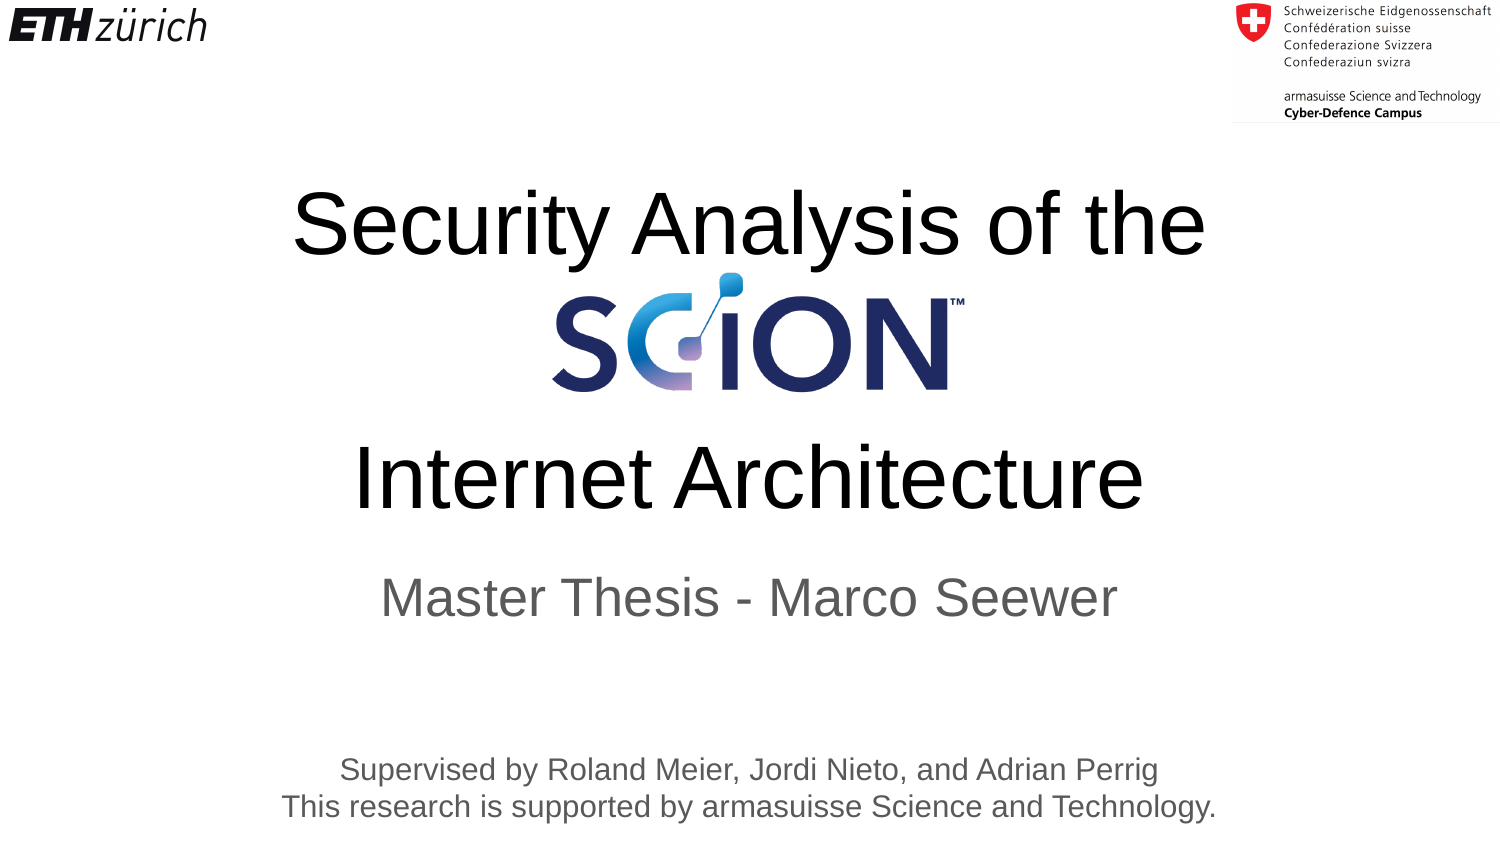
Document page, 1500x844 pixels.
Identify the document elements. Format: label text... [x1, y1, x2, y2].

subtitle Master Thesis - Marco Seewer [51, 547, 1449, 678]
title Security Analysis of the Internet Architecture [51, 147, 1449, 542]
picture [8, 8, 207, 42]
picture [1231, 0, 1500, 123]
text_box Supervised by Roland Meier, Jordi Nieto, and Adrian Perrig This research is supported by armasuisse Science and Technology. [128, 733, 1372, 844]
